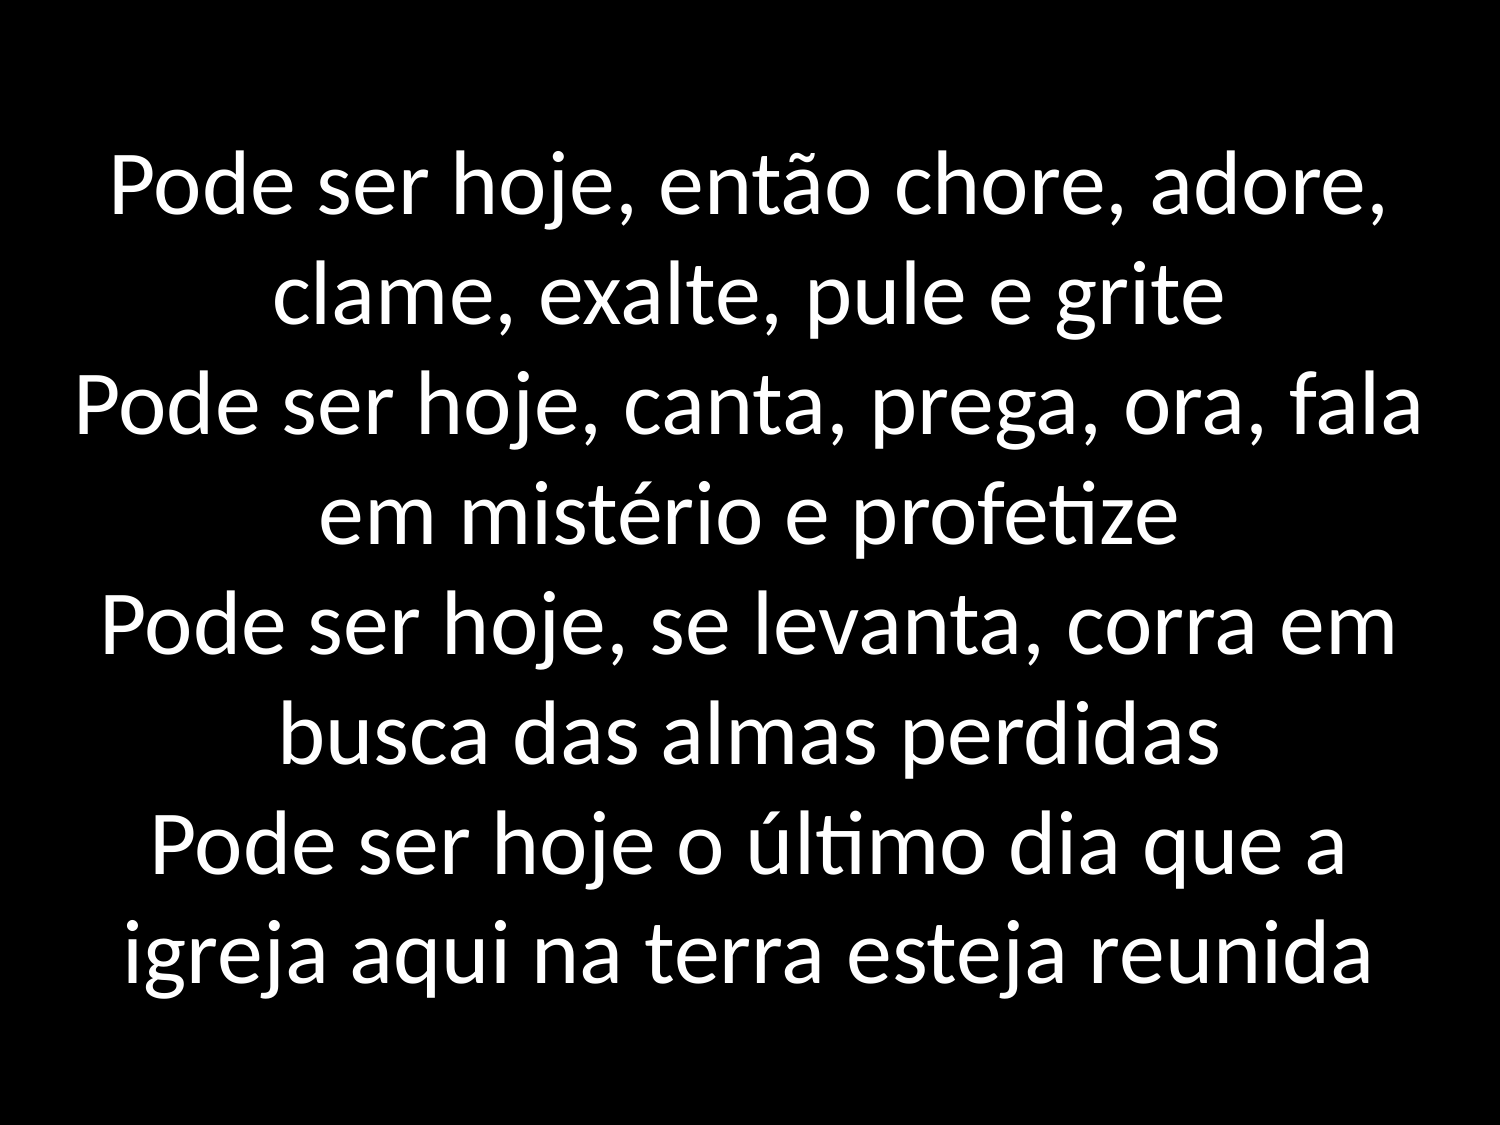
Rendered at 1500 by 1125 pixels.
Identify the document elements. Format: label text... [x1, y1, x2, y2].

title Pode ser hoje, então chore, adore, clame, exalte, pule e grite Pode ser hoje, canta, prega, ora, fala em mistério e profetize Pode ser hoje, se levanta, corra em busca das almas perdidas Pode ser hoje o último dia que a igreja aqui na terra esteja reunida [35, 35, 1465, 1090]
